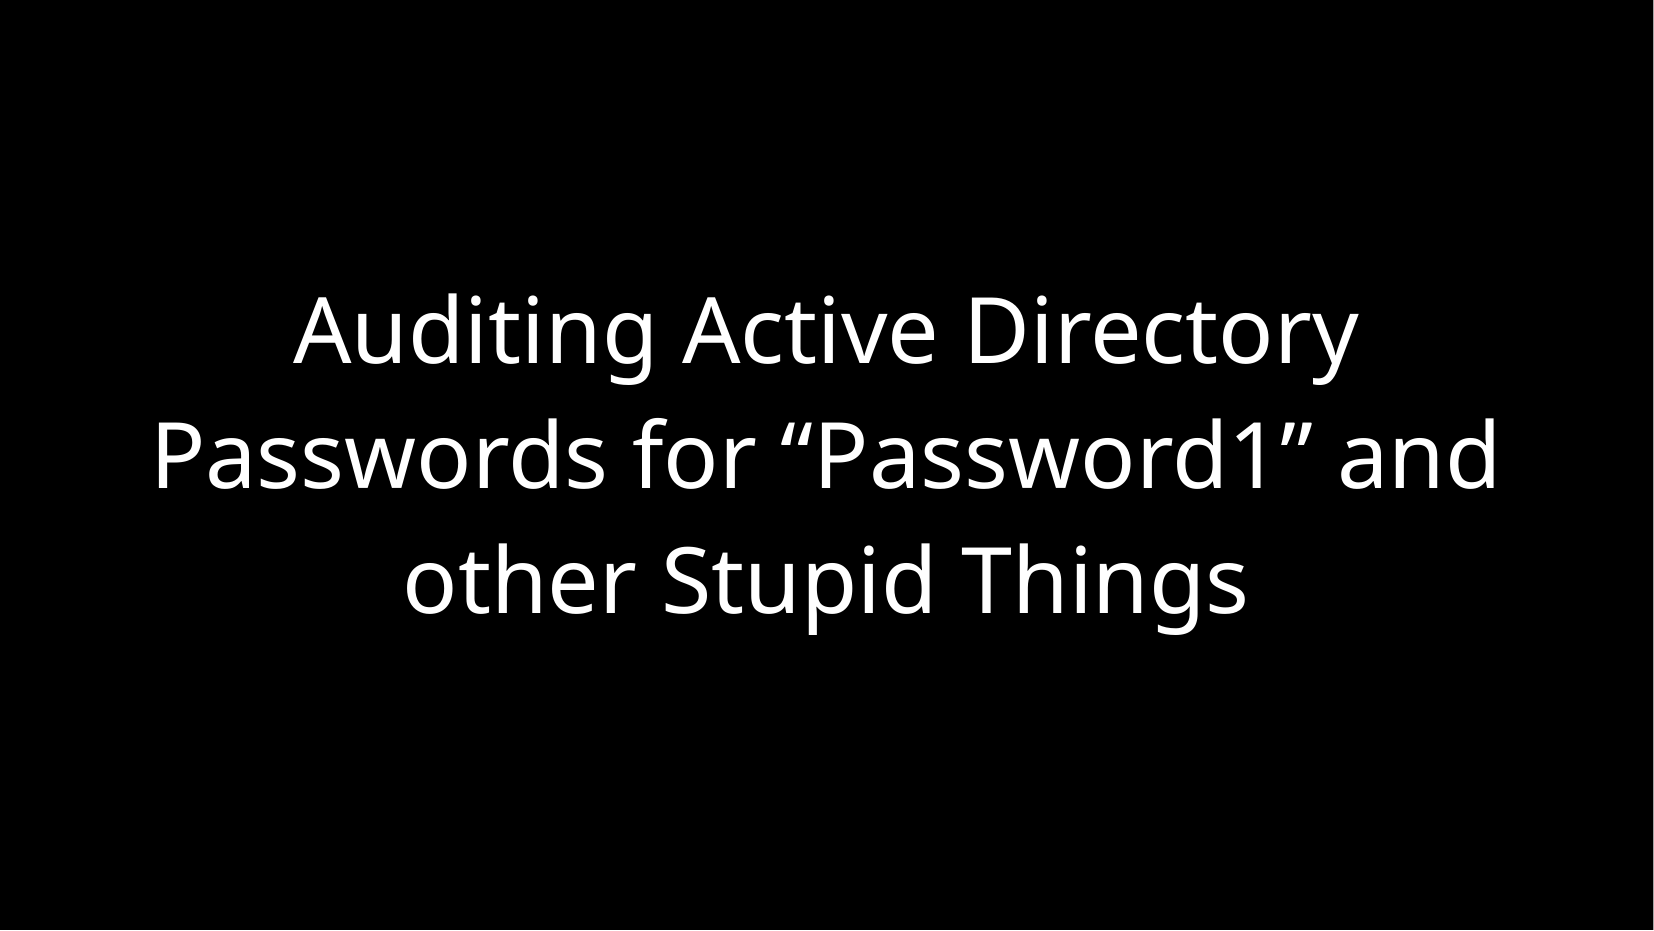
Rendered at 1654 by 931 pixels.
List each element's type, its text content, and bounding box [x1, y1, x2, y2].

title Auditing Active Directory Passwords for “Password1” and other Stupid Things [82, 286, 1571, 619]
